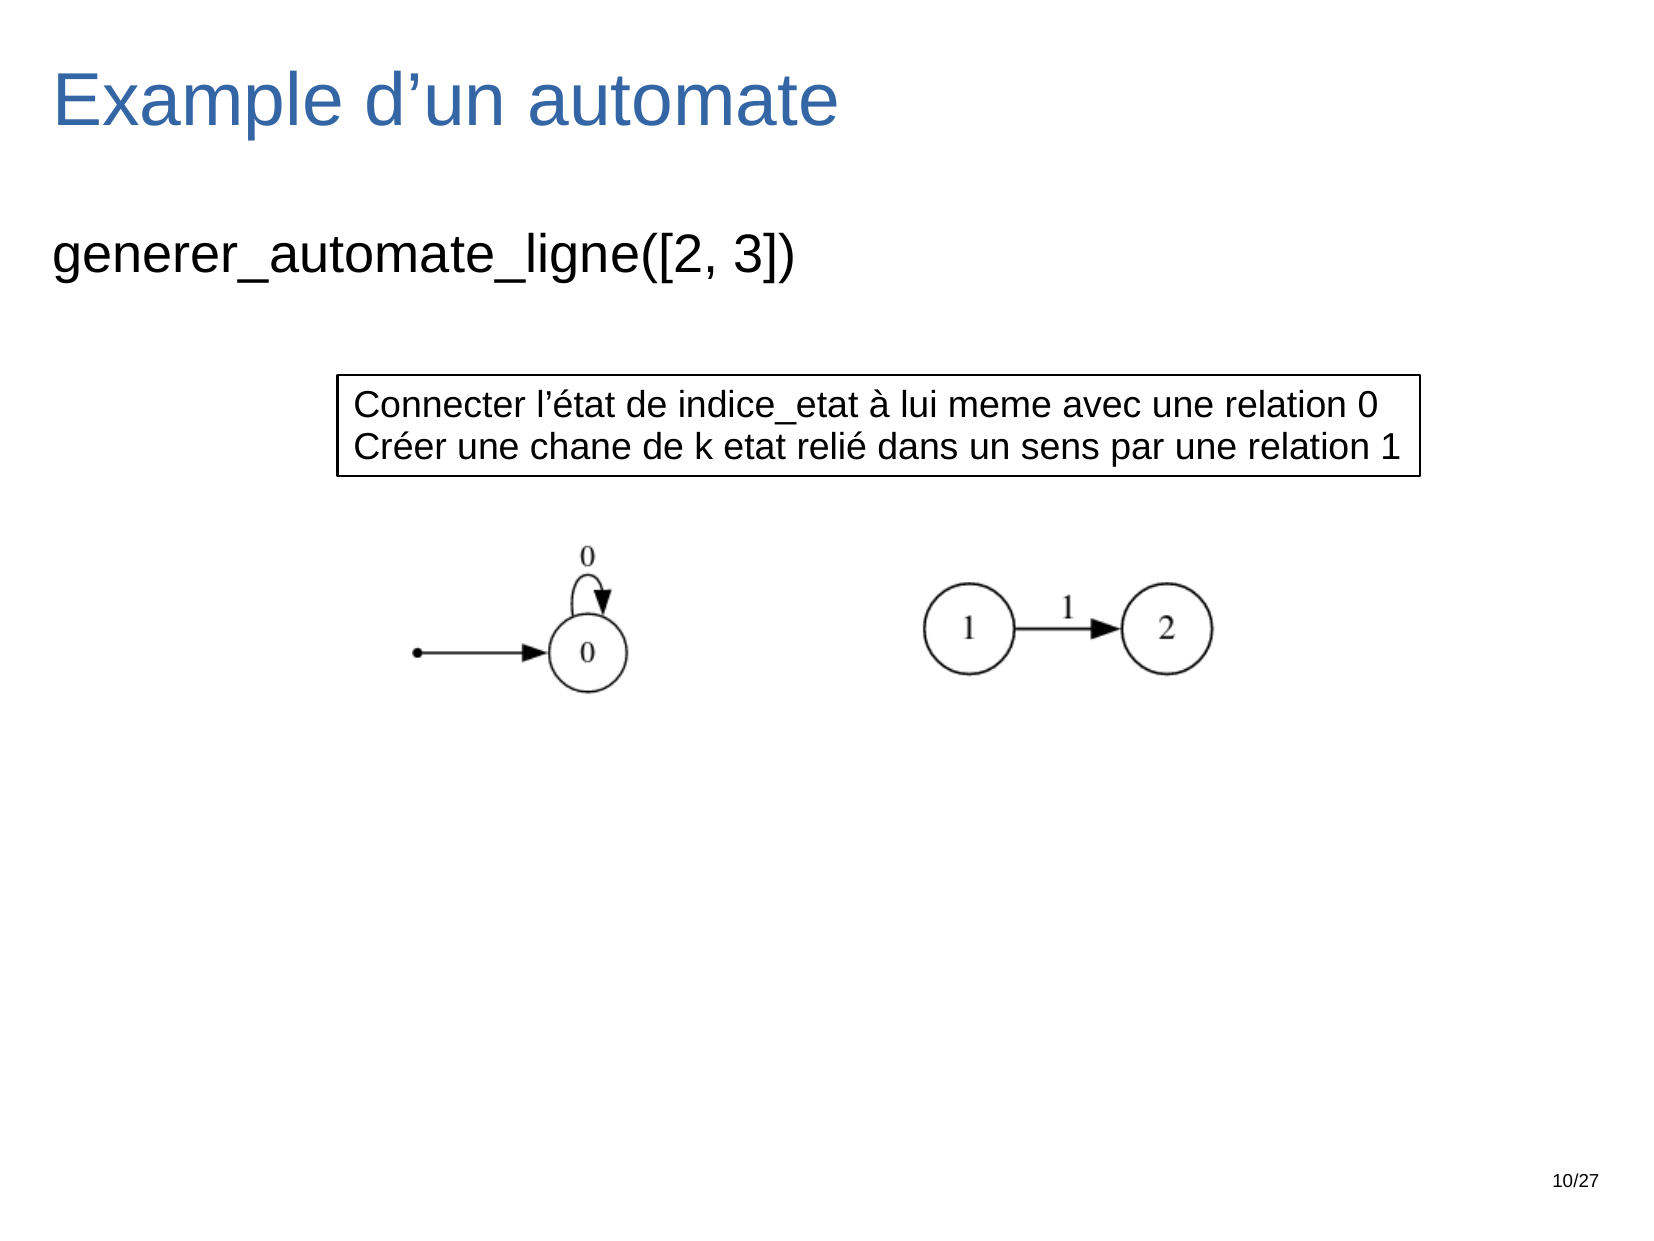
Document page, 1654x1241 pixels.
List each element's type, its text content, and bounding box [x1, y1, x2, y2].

text_box 10/27 [1537, 1162, 1614, 1199]
picture [900, 548, 1230, 713]
text_box generer_automate_ligne([2, 3]) [37, 216, 863, 301]
text_box Example d’un automate [37, 50, 863, 151]
picture [375, 532, 666, 713]
text_box Connecter l’état de indice_etat à lui meme avec une relation 0 Créer une chane de k etat relié dans un sens par une relation 1 [337, 375, 1420, 476]
